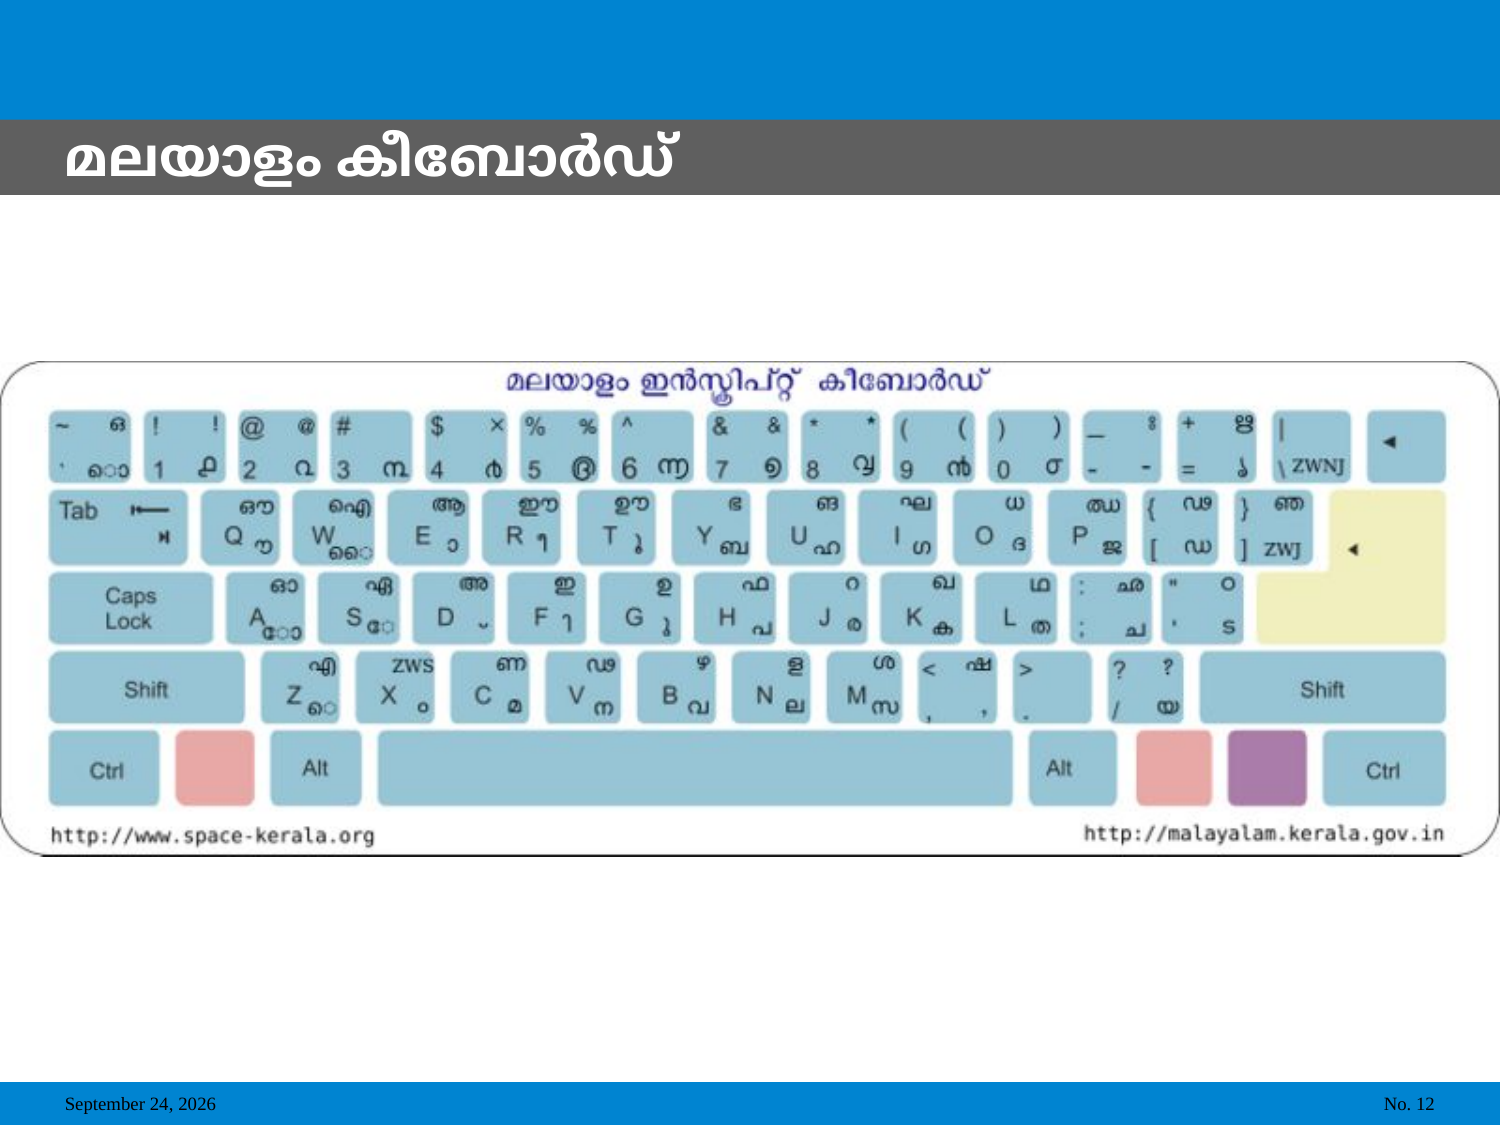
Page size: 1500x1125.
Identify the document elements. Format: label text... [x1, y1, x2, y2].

title മലയാളം കീബോര്‍ഡ് [64, 129, 1436, 196]
picture [0, 361, 1500, 857]
